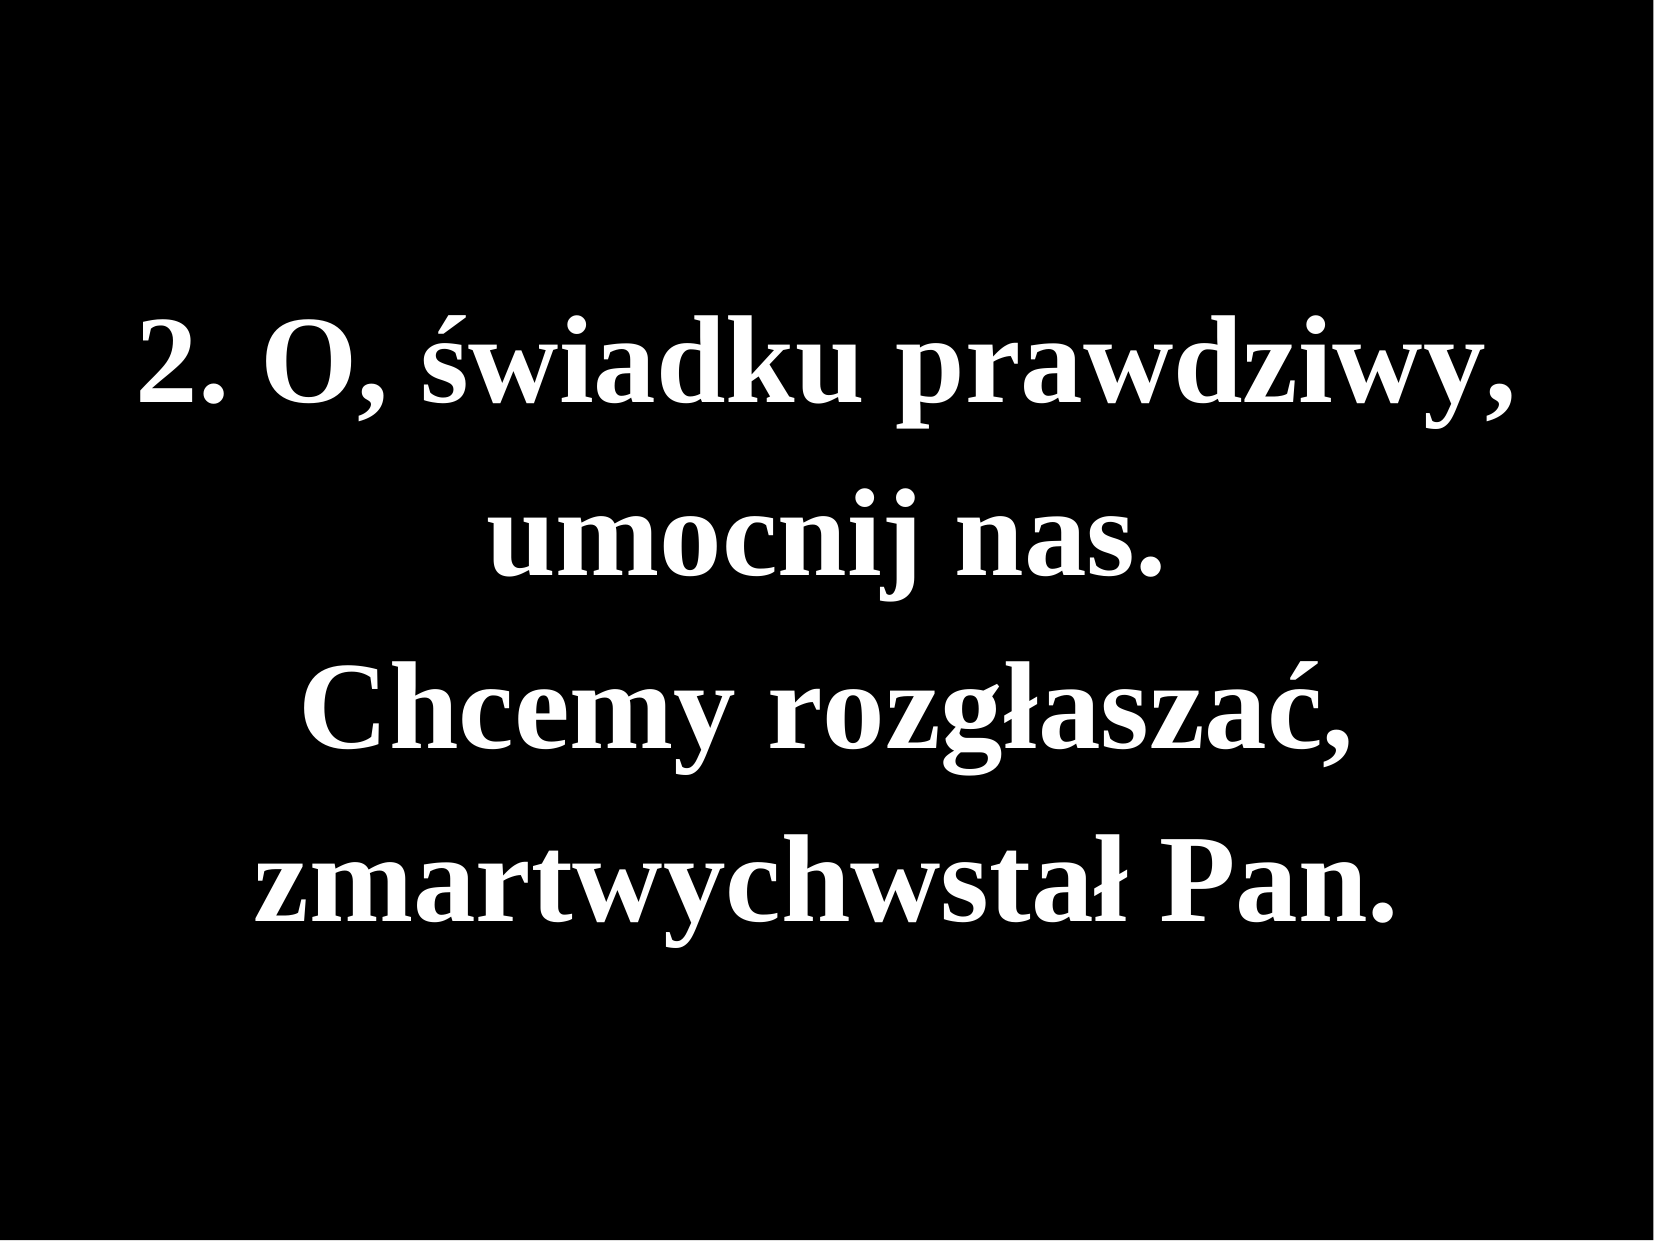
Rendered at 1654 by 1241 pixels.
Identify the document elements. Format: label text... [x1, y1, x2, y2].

title 2. O, świadku prawdziwy, ppp umocnij nas. ppp Chcemy rozgłaszać, ppp zmartwychwstał Pan. [0, 0, 1654, 1241]
